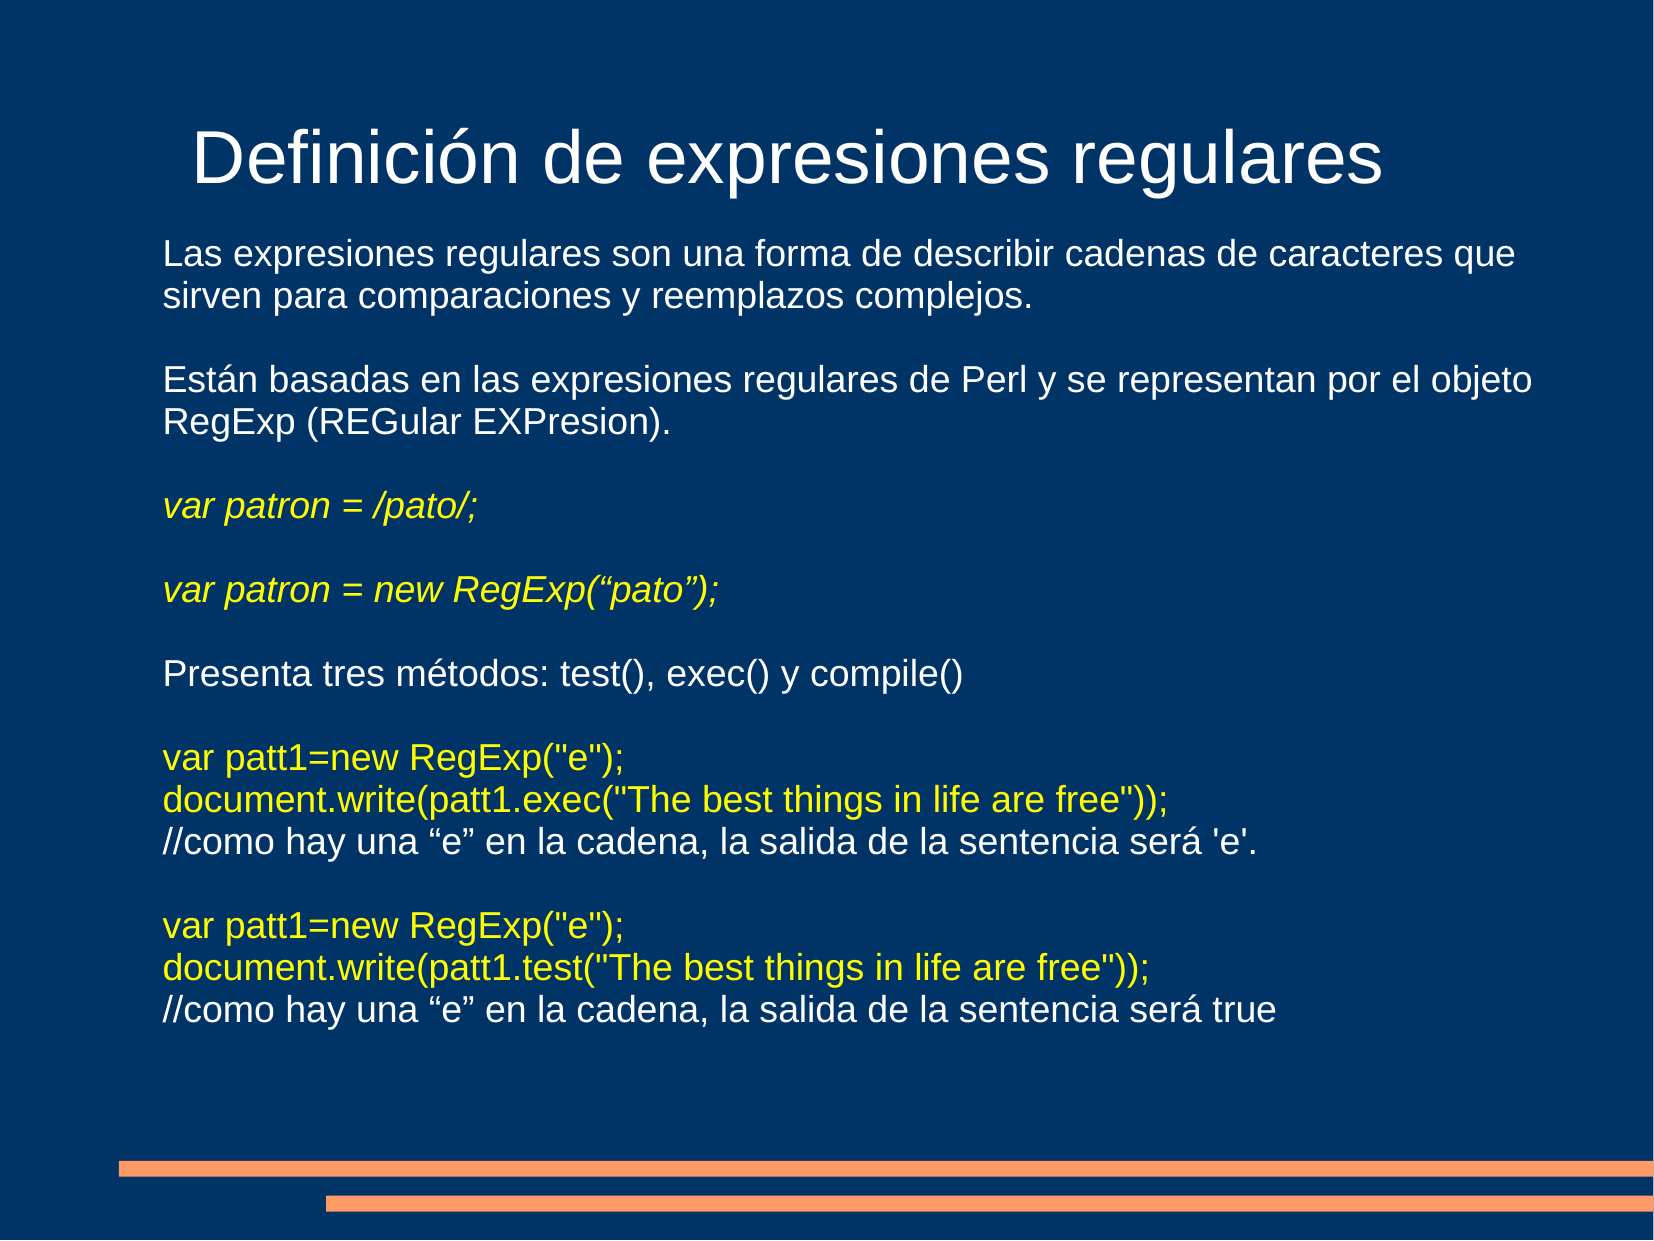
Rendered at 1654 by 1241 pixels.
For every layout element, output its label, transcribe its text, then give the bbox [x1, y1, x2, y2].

text_box Las expresiones regulares son una forma de describir cadenas de caracteres que sirven para comparaciones y reemplazos complejos. Están basadas en las expresiones regulares de Perl y se representan por el objeto RegExp (REGular EXPresion). var patron = /pato/; var patron = new RegExp(“pato”); Presenta tres métodos: test(), exec() y compile() var patt1=new RegExp("e"); document.write(patt1.exec("The best things in life are free")); //como hay una “e” en la cadena, la salida de la sentencia será 'e'. var patt1=new RegExp("e"); document.write(patt1.test("The best things in life are free")); //como hay una “e” en la cadena, la salida de la sentencia será true [147, 225, 1627, 1123]
text_box Definición de expresiones regulares [177, 107, 1477, 207]
